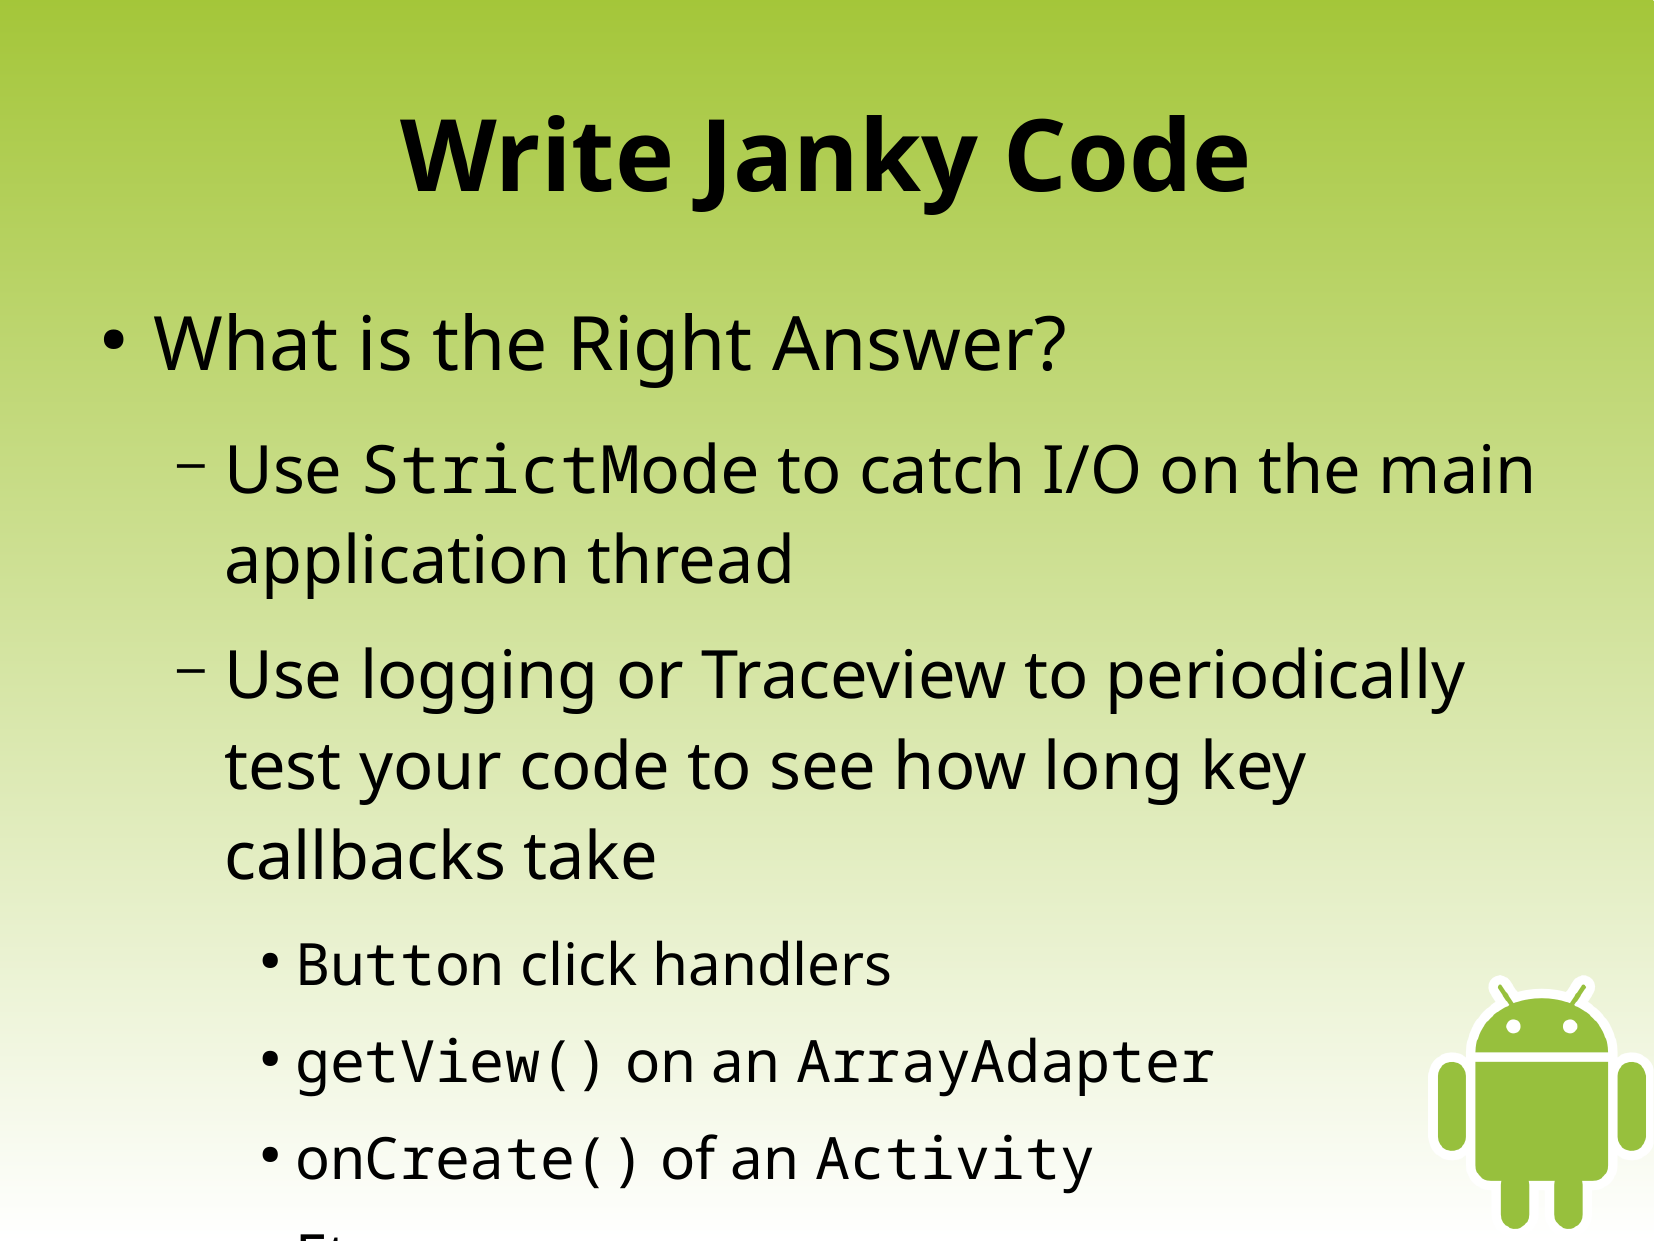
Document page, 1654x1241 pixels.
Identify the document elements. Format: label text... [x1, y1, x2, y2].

title Write Janky Code [82, 56, 1571, 250]
list What is the Right Answer? Use StrictMode to catch I/O on the main application thread Use logging or Traceview to periodically test your code to see how long key callbacks take Button click handlers getView() on an ArrayAdapter onCreate() of an Activity Etc. [82, 290, 1571, 1124]
picture [1428, 975, 1654, 1238]
